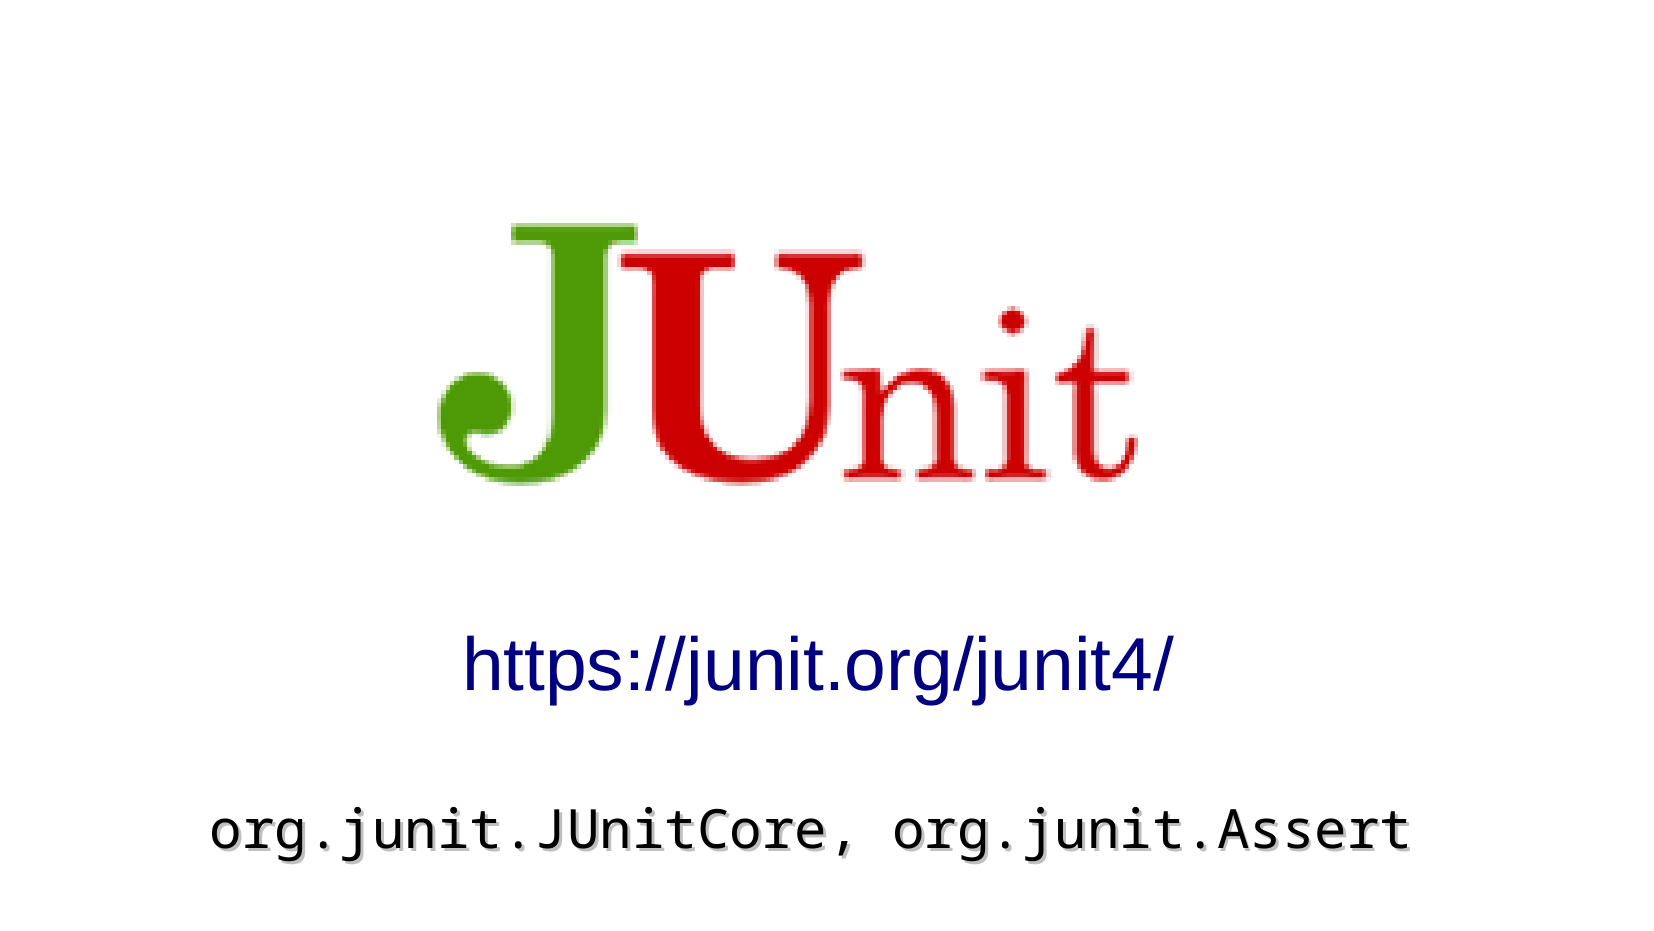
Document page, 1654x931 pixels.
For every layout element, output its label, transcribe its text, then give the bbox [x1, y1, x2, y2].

picture [240, 74, 1336, 615]
text_box https://junit.org/junit4/ org.junit.JUnitCore, org.junit.Assert [195, 615, 1452, 864]
